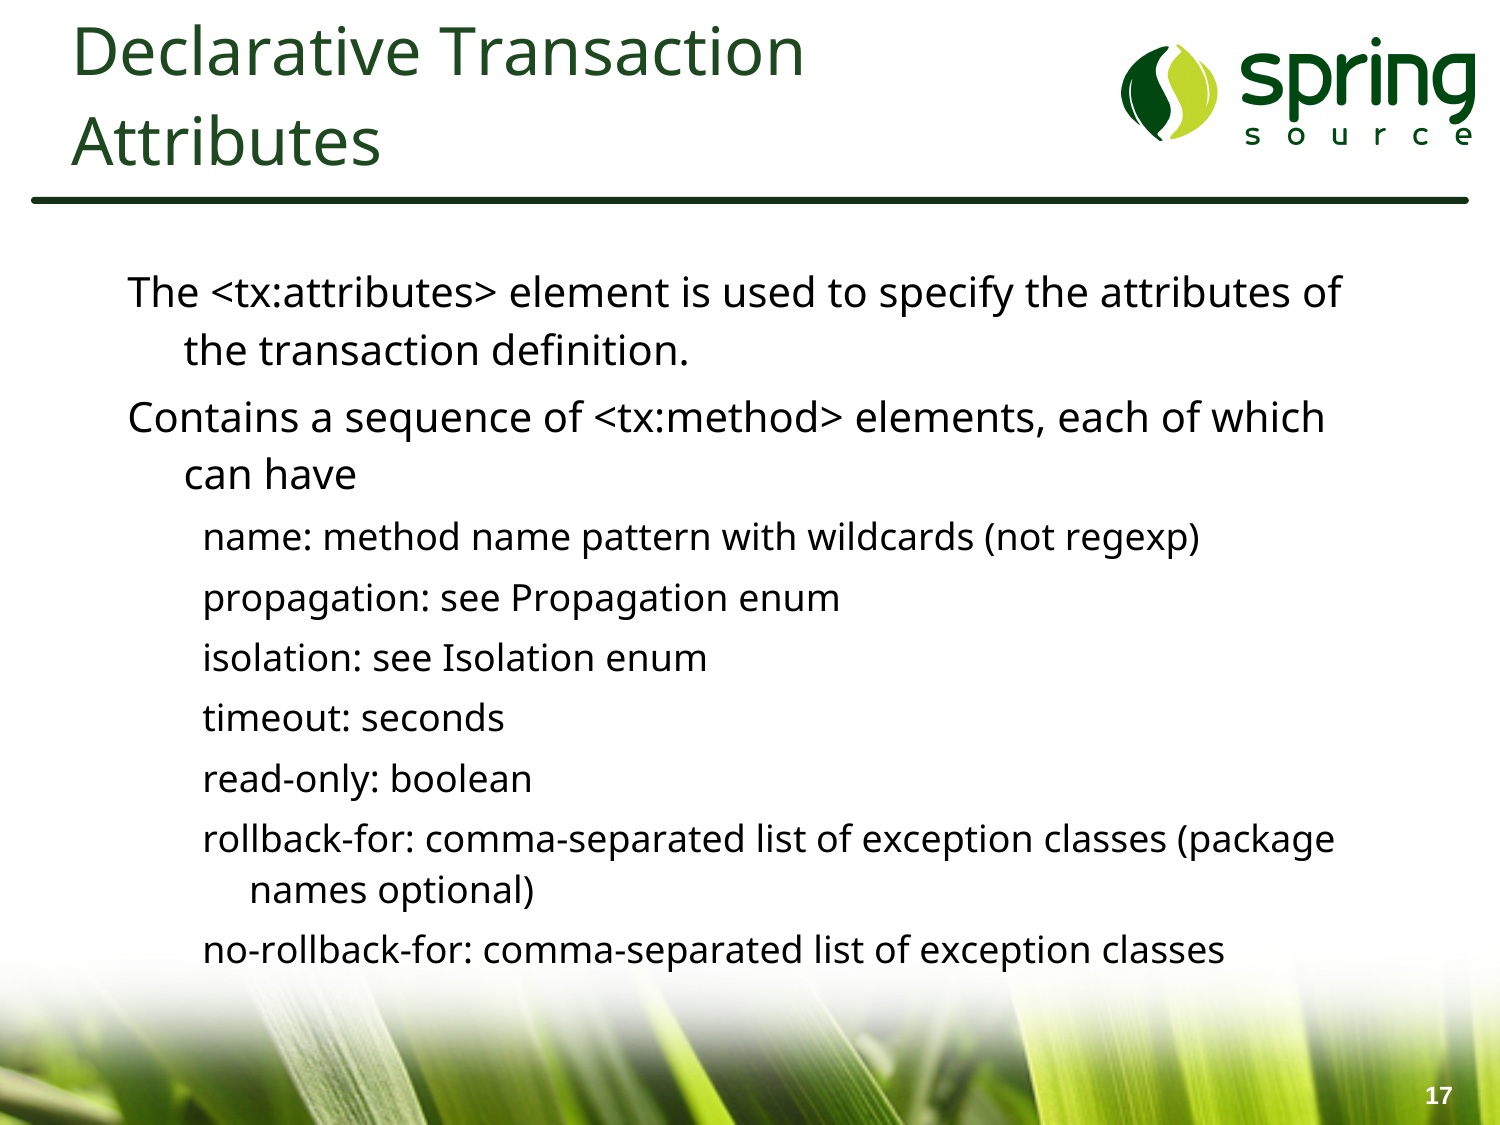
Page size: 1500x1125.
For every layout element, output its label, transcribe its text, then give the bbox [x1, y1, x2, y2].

picture [765, 945, 775, 951]
list The <tx:attributes> element is used to specify the attributes of the transaction definition. Contains a sequence of <tx:method> elements, each of which can have name: method name pattern with wildcards (not regexp) propagation: see Propagation enum isolation: see Isolation enum timeout: seconds read-only: boolean rollback-for: comma-separated list of exception classes (package names optional) no-rollback-for: comma-separated list of exception classes [112, 255, 1388, 931]
picture [650, 945, 660, 951]
title Declarative Transaction Attributes [56, 5, 1089, 184]
picture [230, 945, 242, 961]
picture [0, 944, 1500, 1125]
picture [785, 945, 797, 961]
picture [925, 945, 935, 951]
picture [598, 953, 608, 961]
picture [729, 953, 739, 961]
picture [1134, 953, 1144, 961]
picture [671, 945, 683, 961]
picture [693, 953, 703, 961]
picture [1192, 945, 1202, 951]
picture [1050, 945, 1062, 961]
picture [280, 945, 292, 961]
picture [946, 944, 954, 950]
picture [879, 945, 891, 961]
picture [345, 953, 355, 961]
picture [385, 944, 393, 953]
picture [323, 945, 335, 961]
picture [429, 945, 441, 961]
picture [1005, 945, 1017, 961]
picture [505, 945, 517, 961]
picture [1121, 37, 1475, 145]
picture [984, 945, 994, 951]
